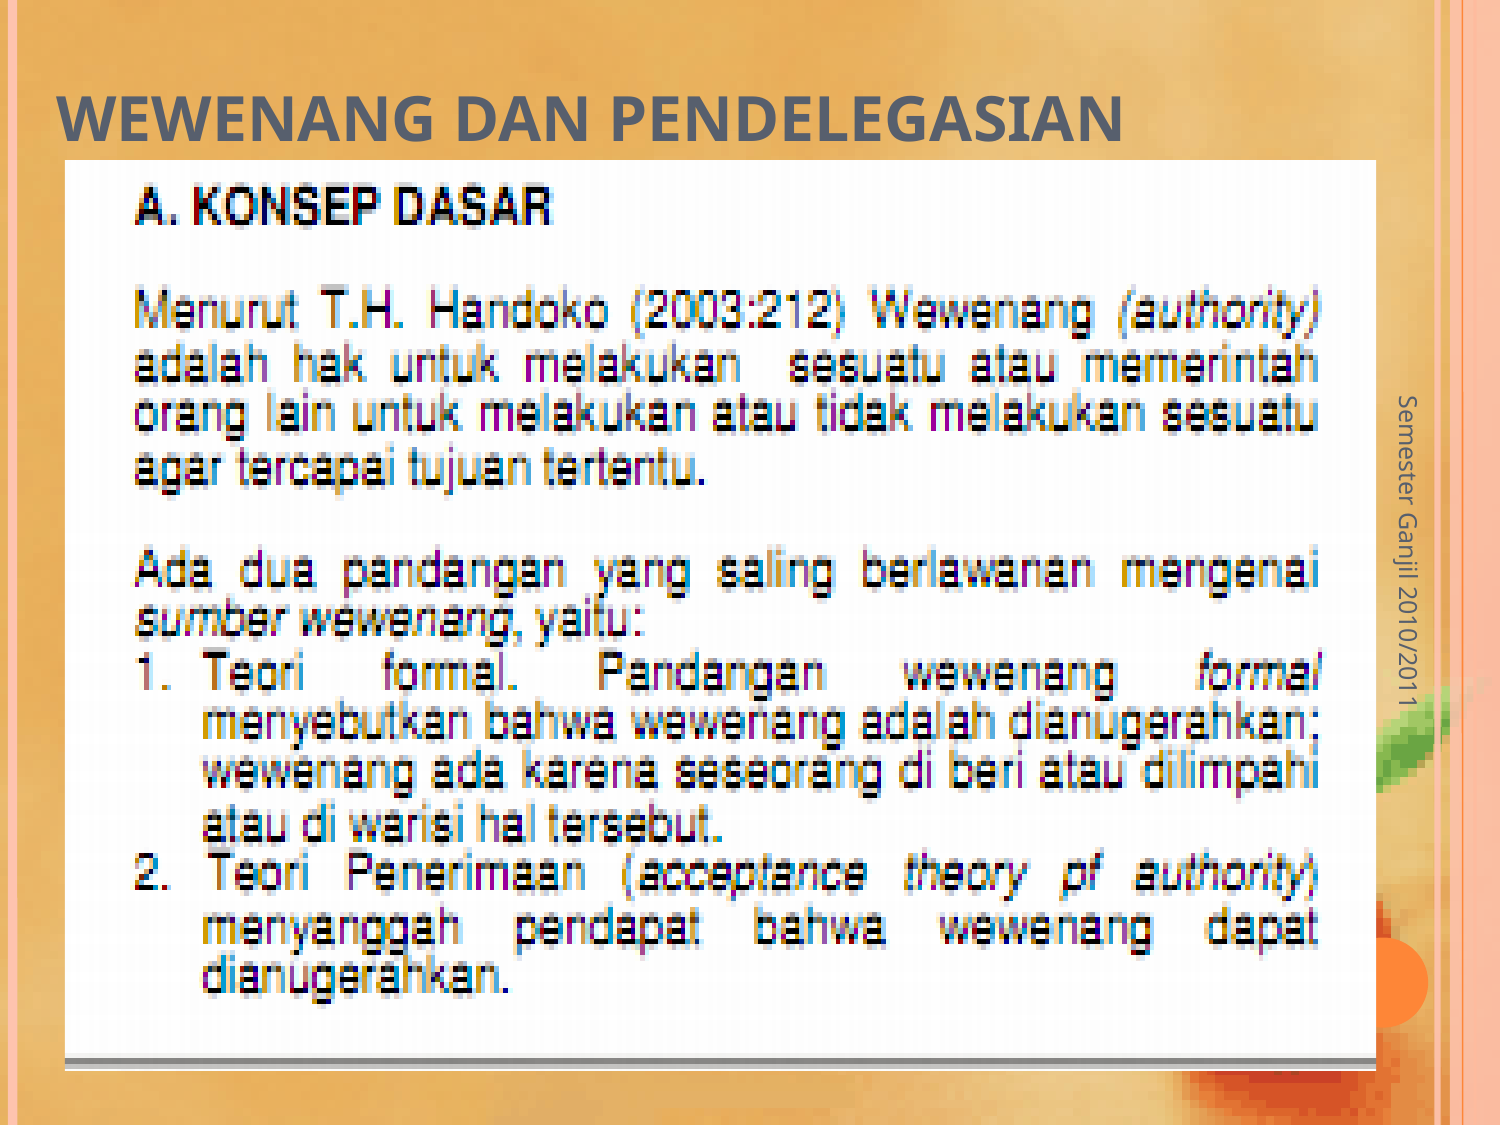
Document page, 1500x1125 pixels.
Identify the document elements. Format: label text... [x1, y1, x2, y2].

title Wewenang dan pendelegasian [41, 54, 1267, 162]
text_box Semester Ganjil 2010/2011 [1379, 380, 1440, 906]
picture [64, 160, 1377, 1071]
